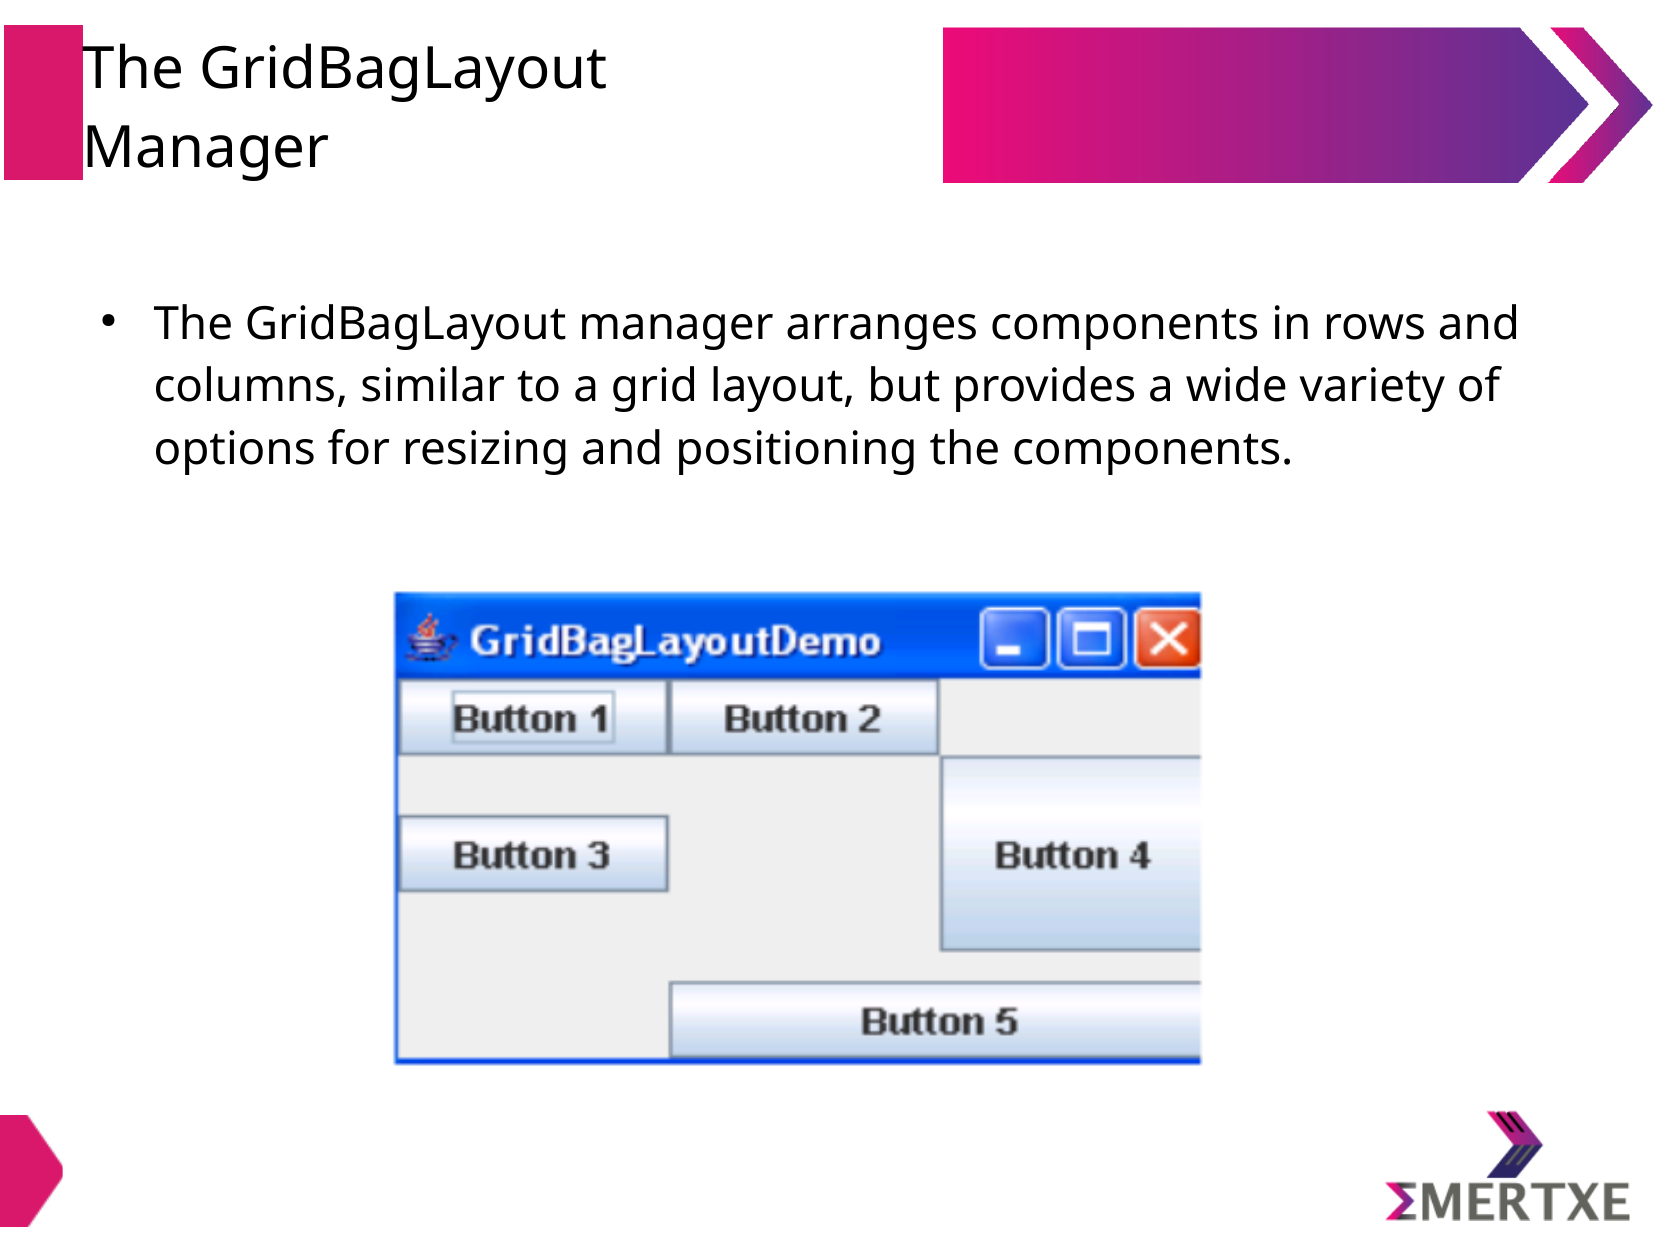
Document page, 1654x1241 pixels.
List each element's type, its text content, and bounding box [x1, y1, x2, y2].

picture [360, 584, 1246, 1081]
title The GridBagLayout Manager [82, 2, 1571, 210]
picture [1571, 27, 1653, 183]
list The GridBagLayout manager arranges components in rows and columns, similar to a grid layout, but provides a wide variety of options for resizing and positioning the components. [82, 290, 1571, 1010]
picture [1385, 1107, 1631, 1221]
